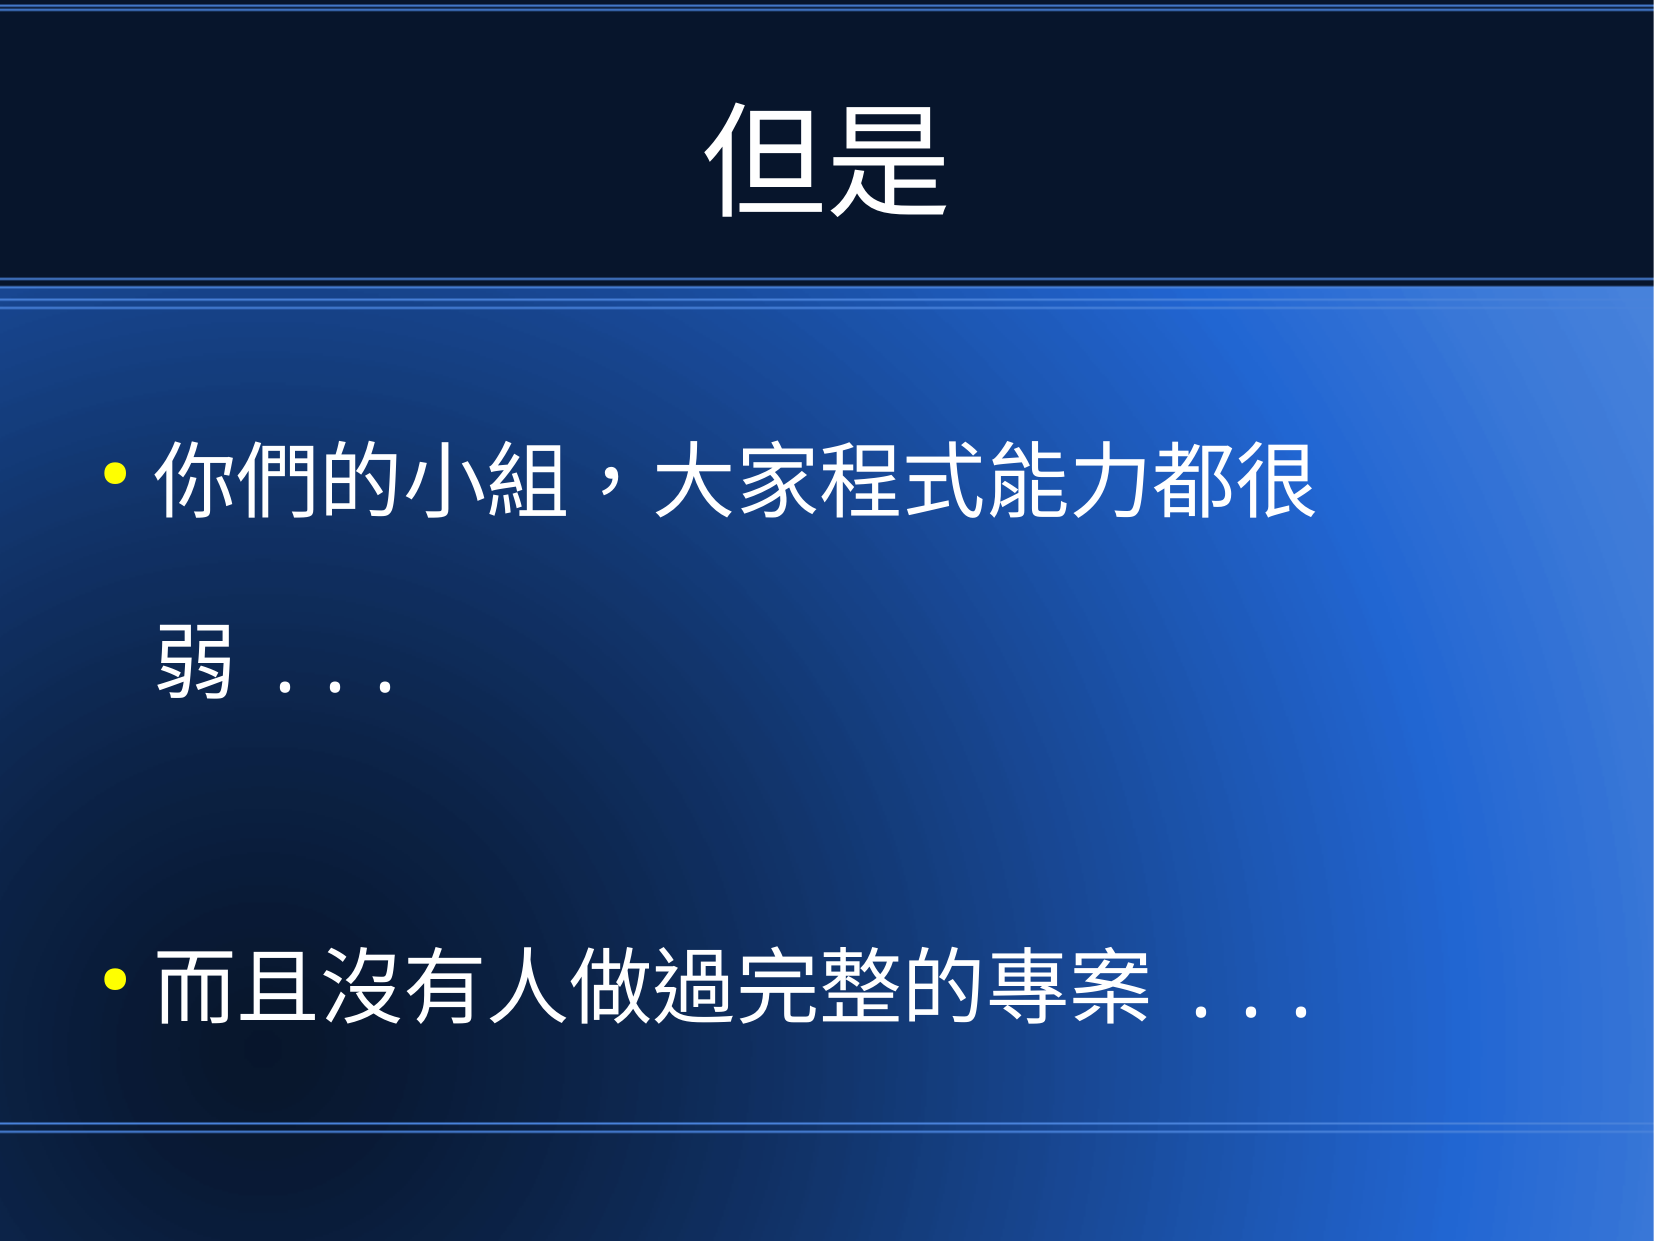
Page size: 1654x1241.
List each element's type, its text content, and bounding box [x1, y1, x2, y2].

picture [0, 0, 1654, 1241]
title 但是 [82, 49, 1571, 257]
list 你們的小組，大家程式能力都很弱... 而且沒有人做過完整的專案... [82, 355, 1571, 1241]
